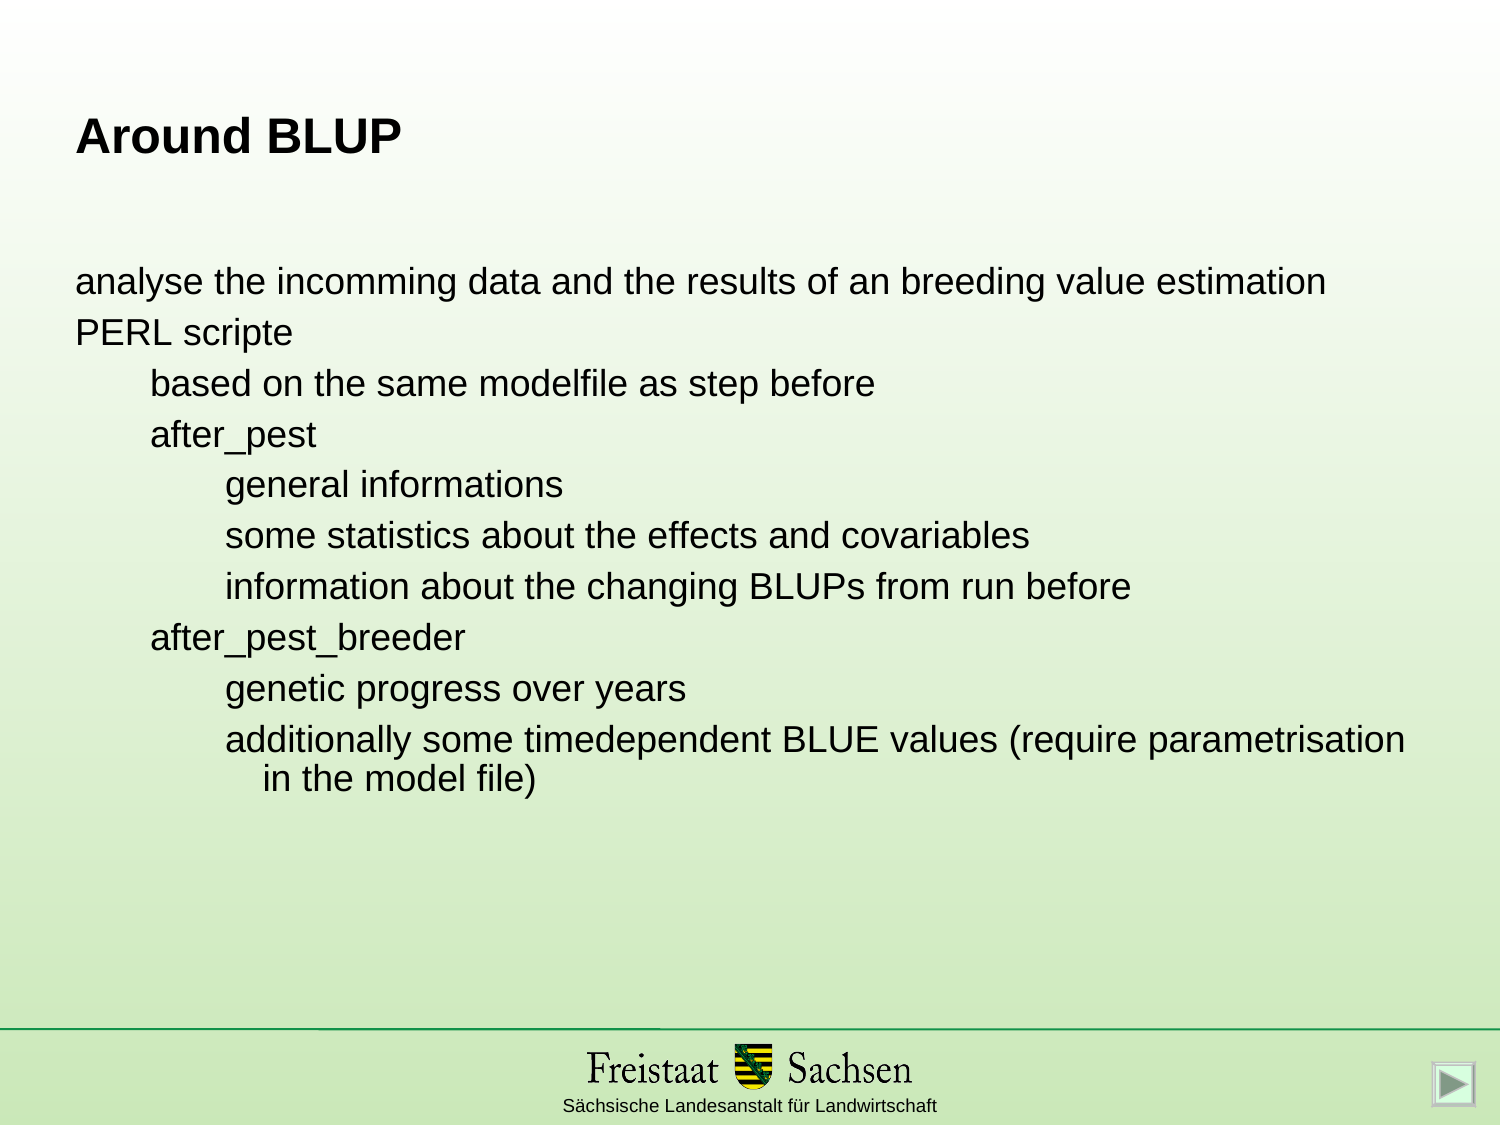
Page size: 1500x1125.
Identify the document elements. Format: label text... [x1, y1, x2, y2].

title Around BLUP [75, 44, 1425, 233]
picture [587, 1043, 912, 1090]
list analyse the incomming data and the results of an breeding value estimation PERL scripte based on the same modelfile as step before after_pest general informations some statistics about the effects and covariables information about the changing BLUPs from run before after_pest_breeder genetic progress over years additionally some timedependent BLUE values (require parametrisation in the model file) [75, 263, 1425, 1006]
